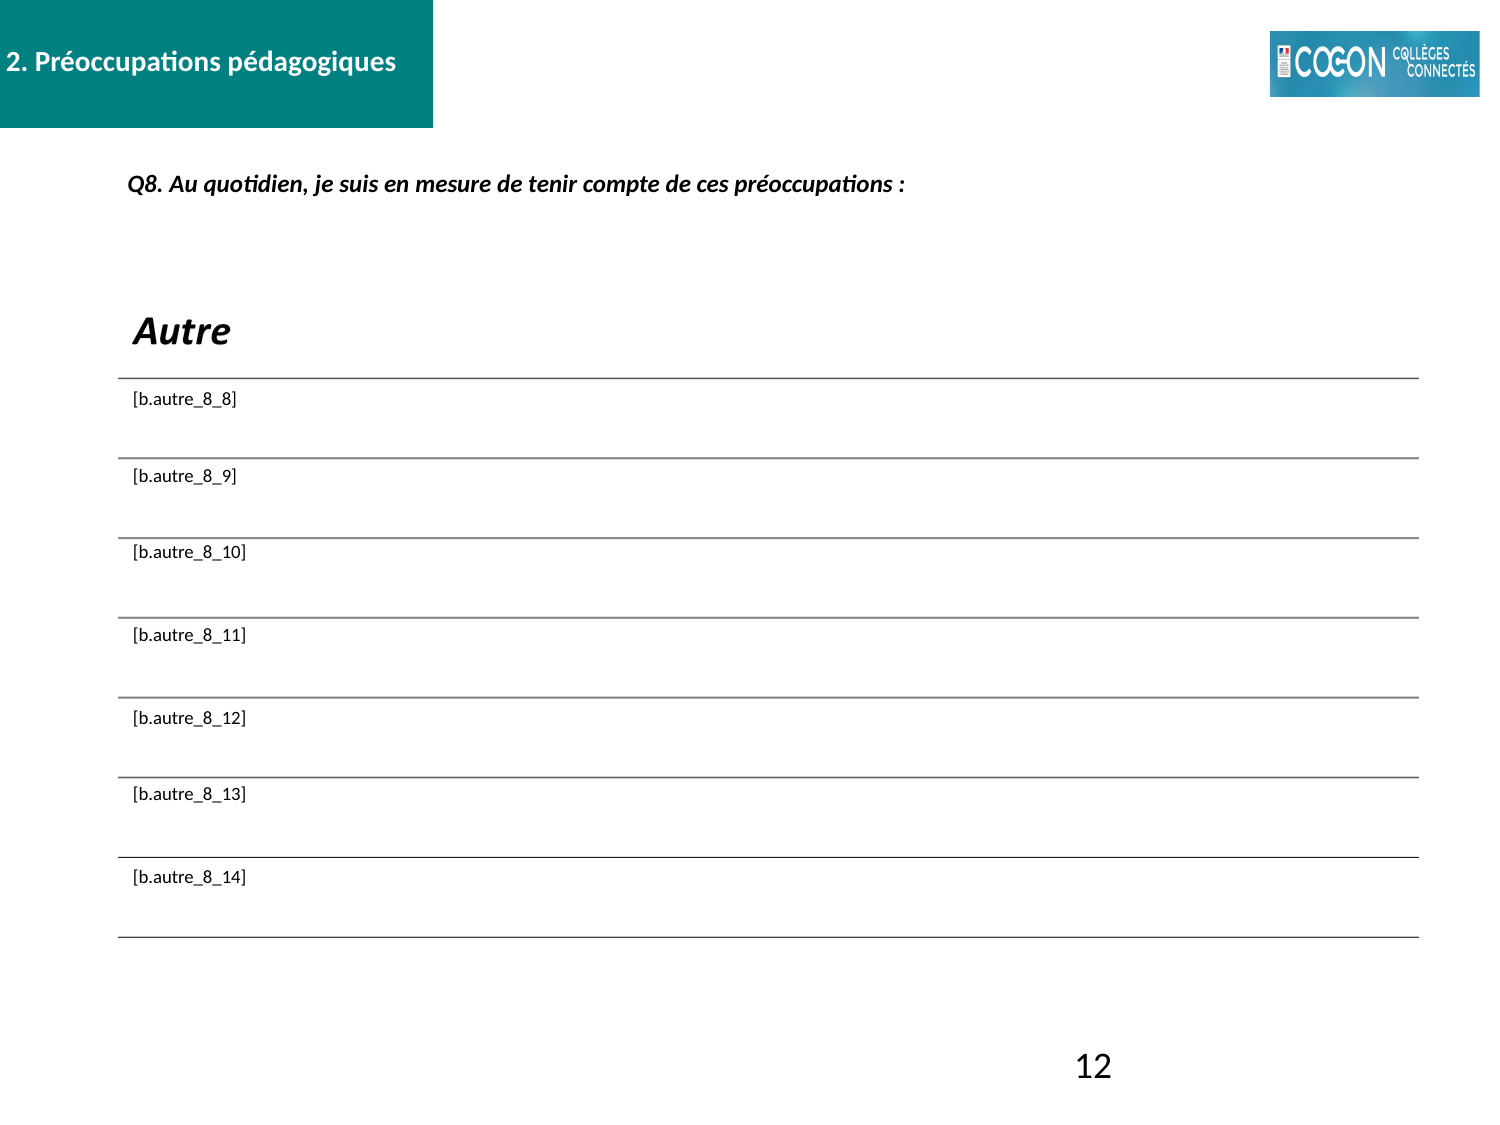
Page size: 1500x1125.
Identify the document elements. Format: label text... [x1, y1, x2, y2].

picture [1269, 31, 1480, 97]
text_box Q8. Au quotidien, je suis en mesure de tenir compte de ces préoccupations : [112, 166, 1444, 209]
text_box [b.autre_8_8] [118, 383, 1419, 460]
text_box [b.autre_8_13] [118, 779, 1419, 857]
text_box <numéro> [1059, 1042, 1397, 1103]
text_box [b.autre_8_10] [118, 537, 1419, 615]
text_box 2. Préoccupations pédagogiques [0, 0, 433, 128]
text_box [b.autre_8_11] [118, 620, 1419, 697]
text_box [b.autre_8_12] [118, 702, 1419, 779]
picture [108, 292, 1419, 938]
text_box [b.autre_8_9] [118, 460, 1419, 537]
text_box [b.autre_8_14] [118, 862, 1419, 939]
